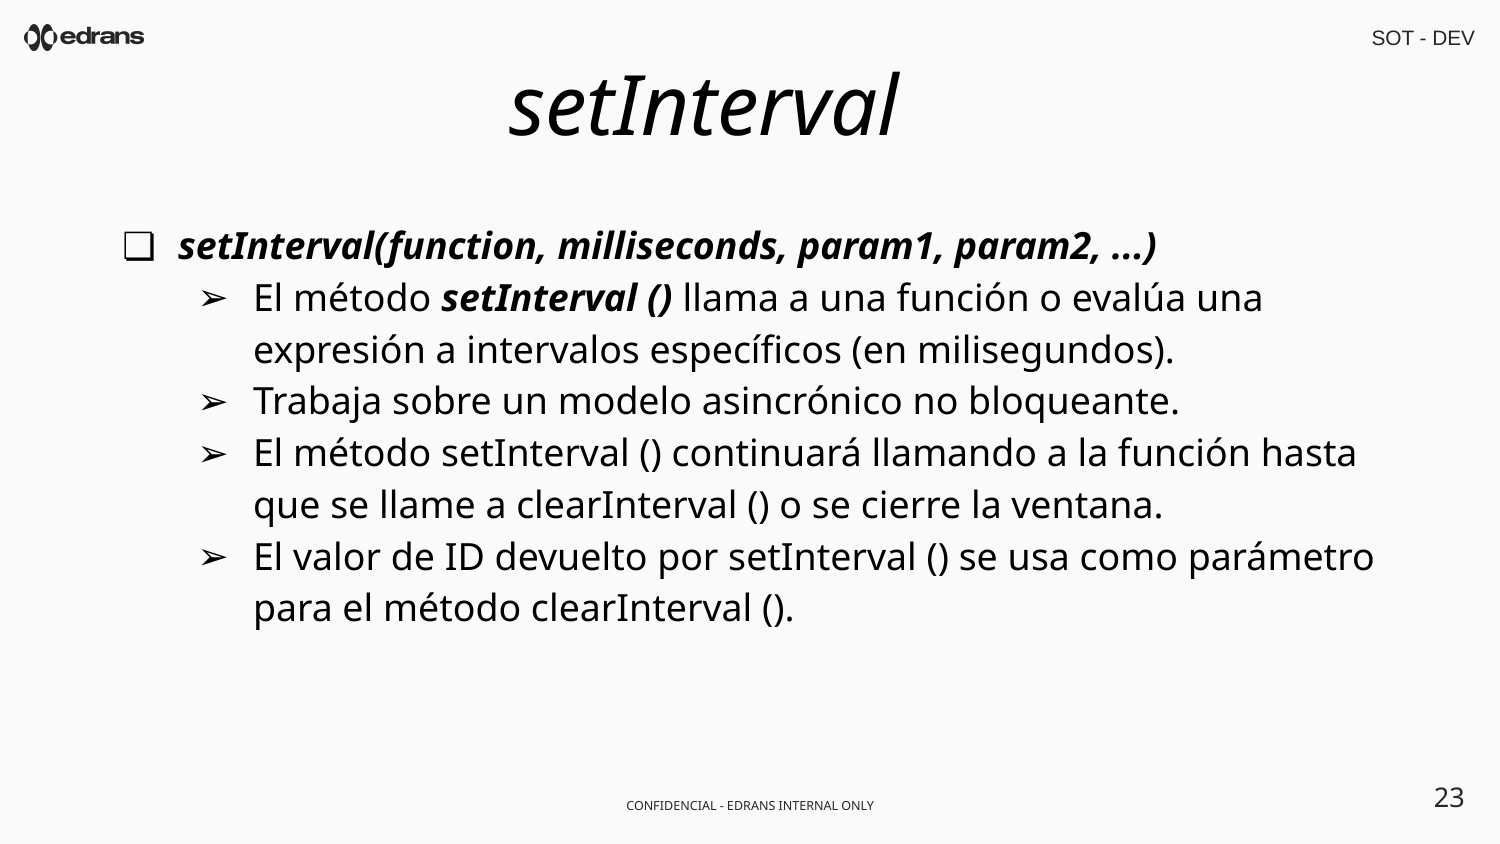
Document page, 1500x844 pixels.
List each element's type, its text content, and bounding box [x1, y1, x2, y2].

picture [24, 24, 144, 51]
text_box setInterval(function, milliseconds, param1, param2, ...) El método setInterval () llama a una función o evalúa una expresión a intervalos específicos (en milisegundos). Trabaja sobre un modelo asincrónico no bloqueante. El método setInterval () continuará llamando a la función hasta que se llame a clearInterval () o se cierre la ventana. El valor de ID devuelto por setInterval () se usa como parámetro para el método clearInterval (). [88, 200, 1401, 836]
text_box SOT - DEV [1266, 24, 1475, 51]
slide_number <número> [1401, 764, 1480, 830]
text_box setInterval [248, 21, 1162, 184]
